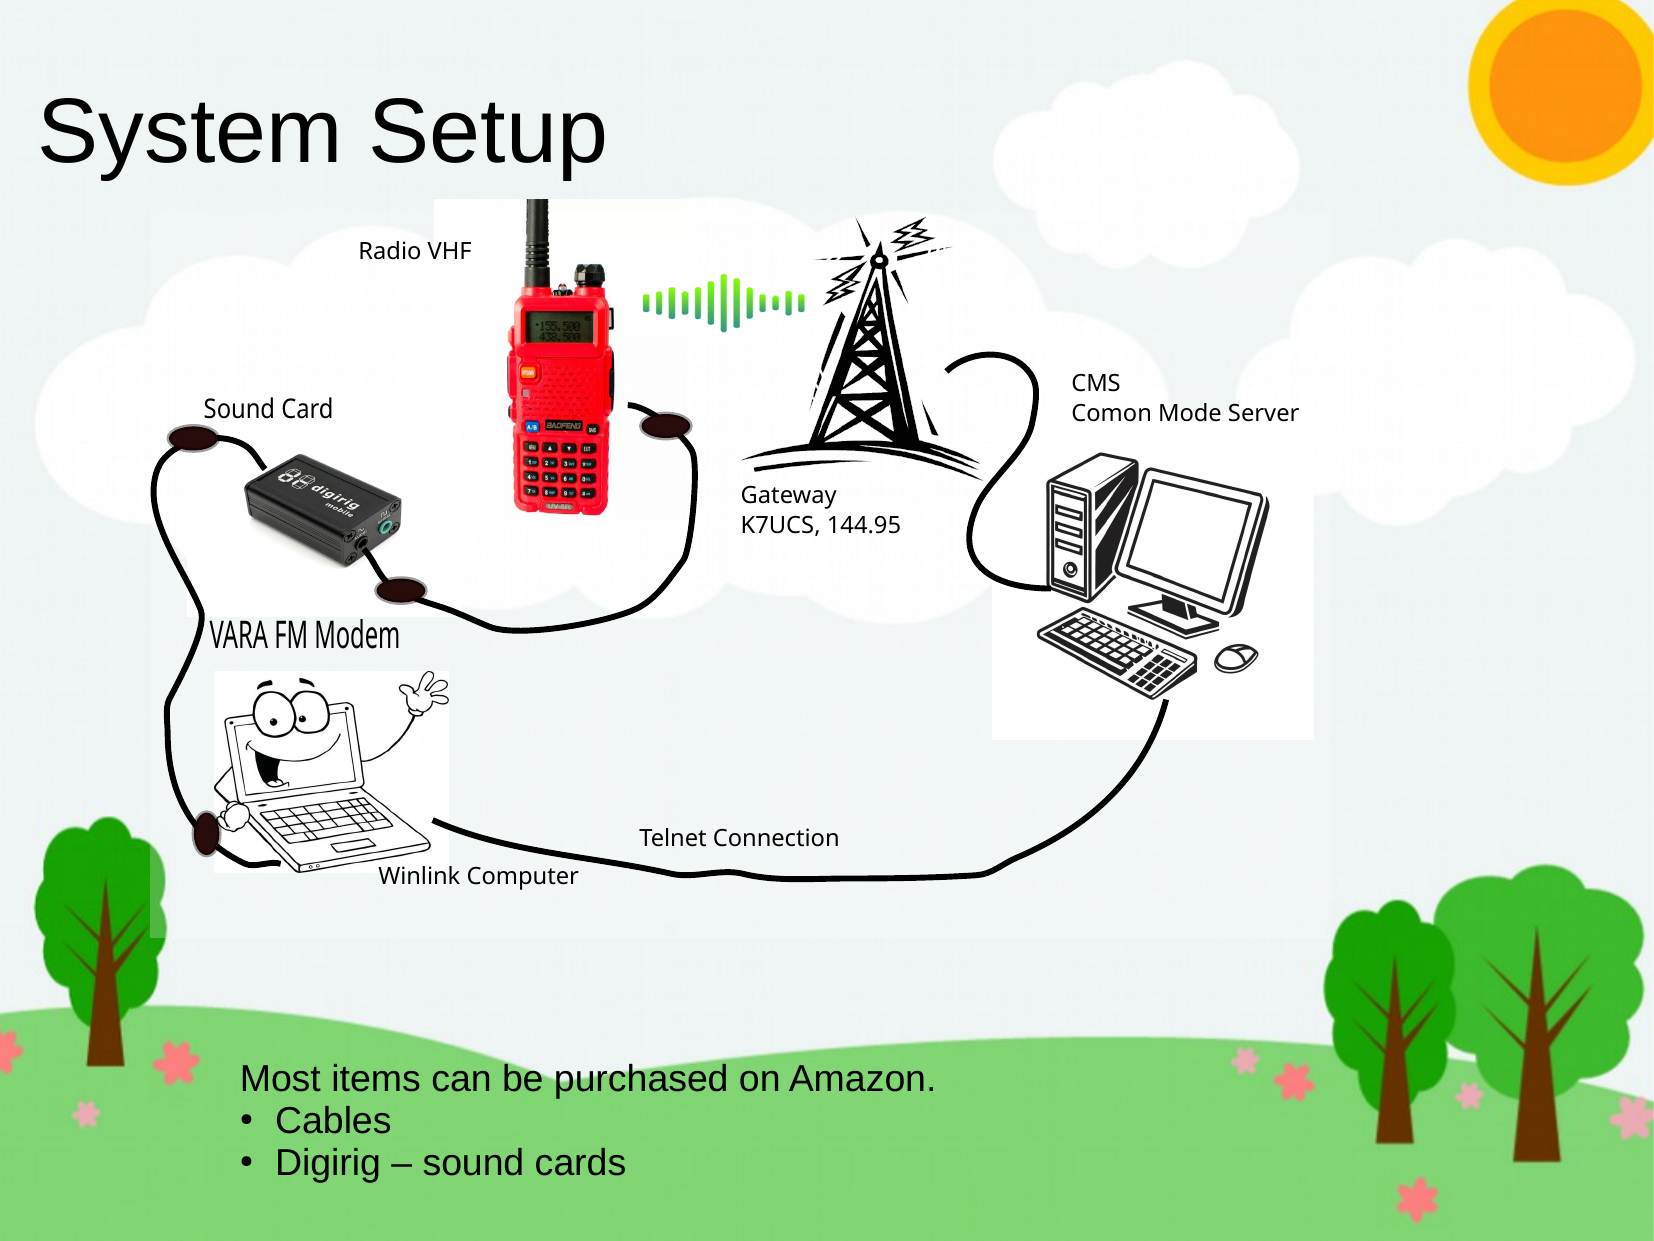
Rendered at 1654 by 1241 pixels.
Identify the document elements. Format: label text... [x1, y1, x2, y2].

picture [0, 0, 1654, 1241]
title System Setup [37, 37, 713, 226]
text_box Most items can be purchased on Amazon. Cables Digirig – sound cards [225, 1050, 1126, 1241]
